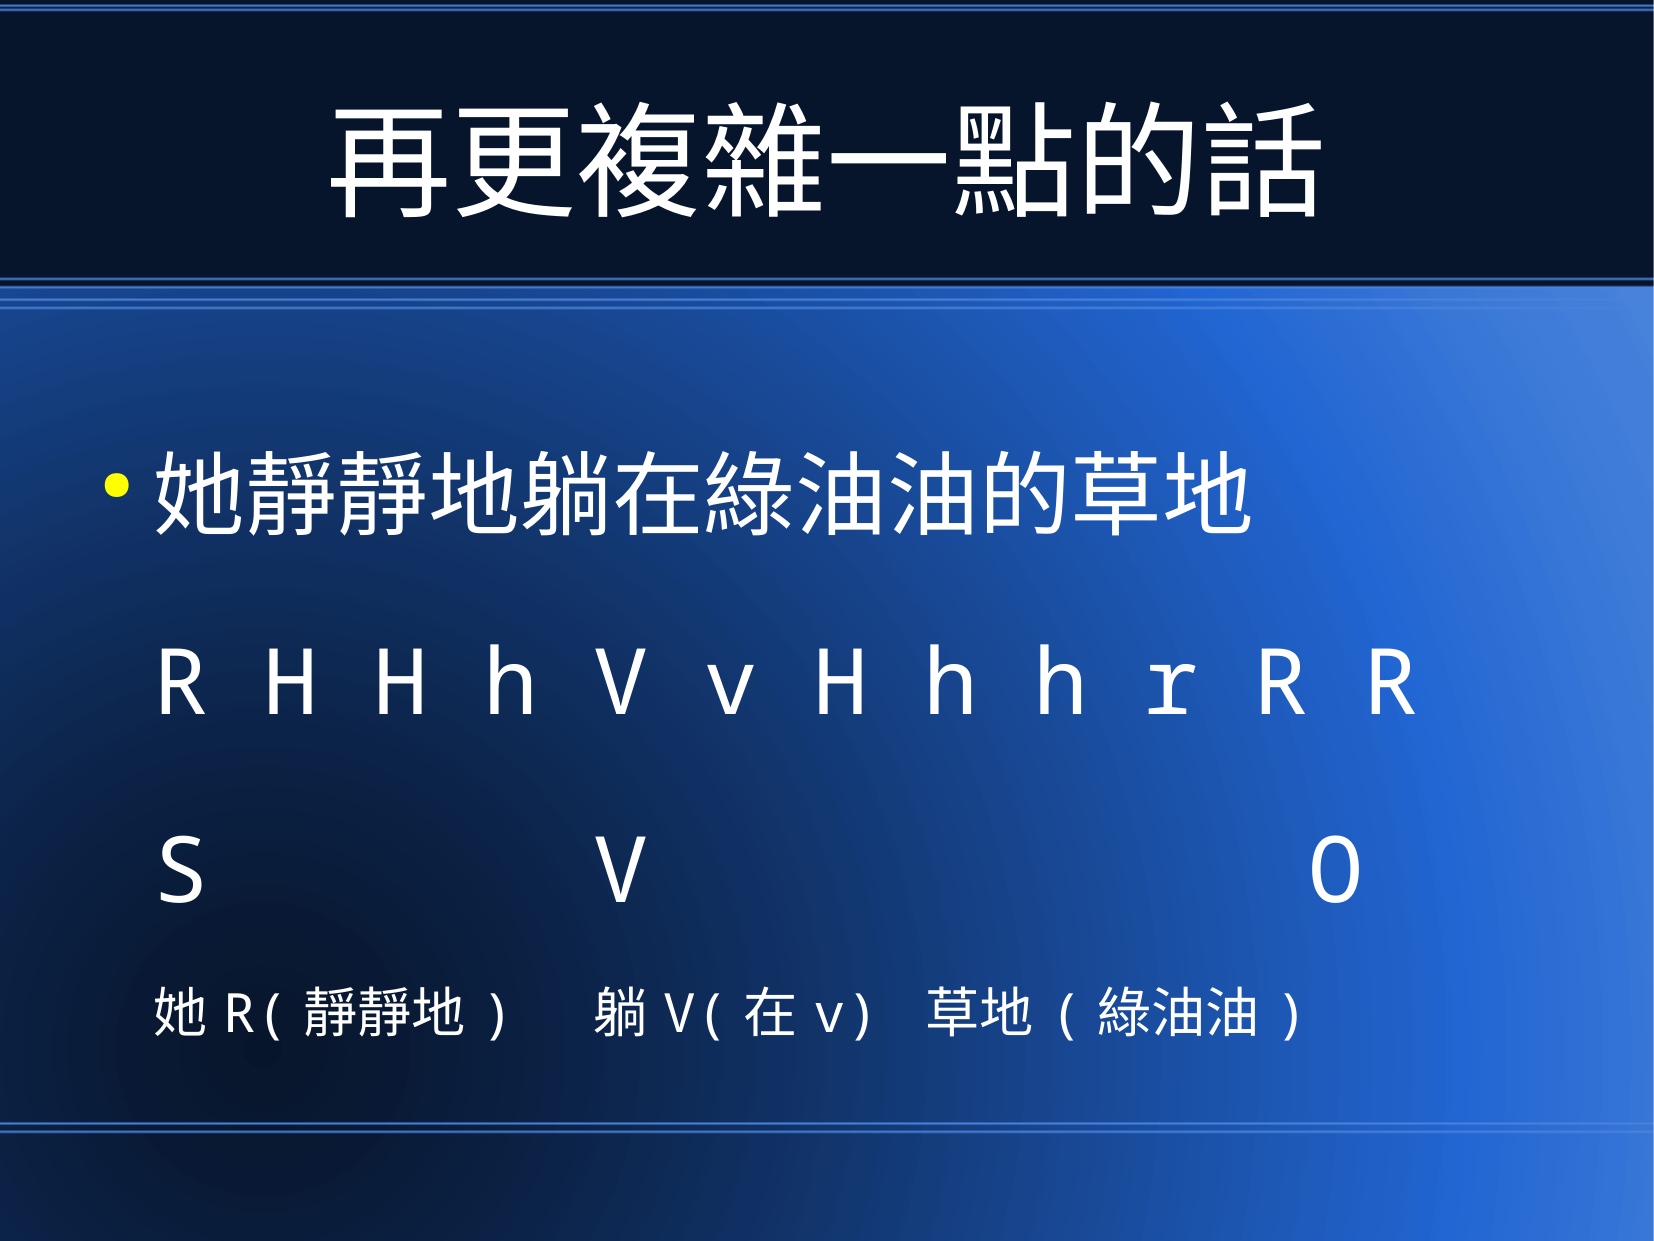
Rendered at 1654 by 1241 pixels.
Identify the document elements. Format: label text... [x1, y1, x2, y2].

title 再更複雜一點的話 [82, 49, 1571, 257]
list 她靜靜地躺在綠油油的草地 R H H h V v H h h r R R S V O 她R(靜靜地) 躺V(在v) 草地(綠油油) [82, 355, 1571, 1241]
picture [0, 0, 1654, 1241]
